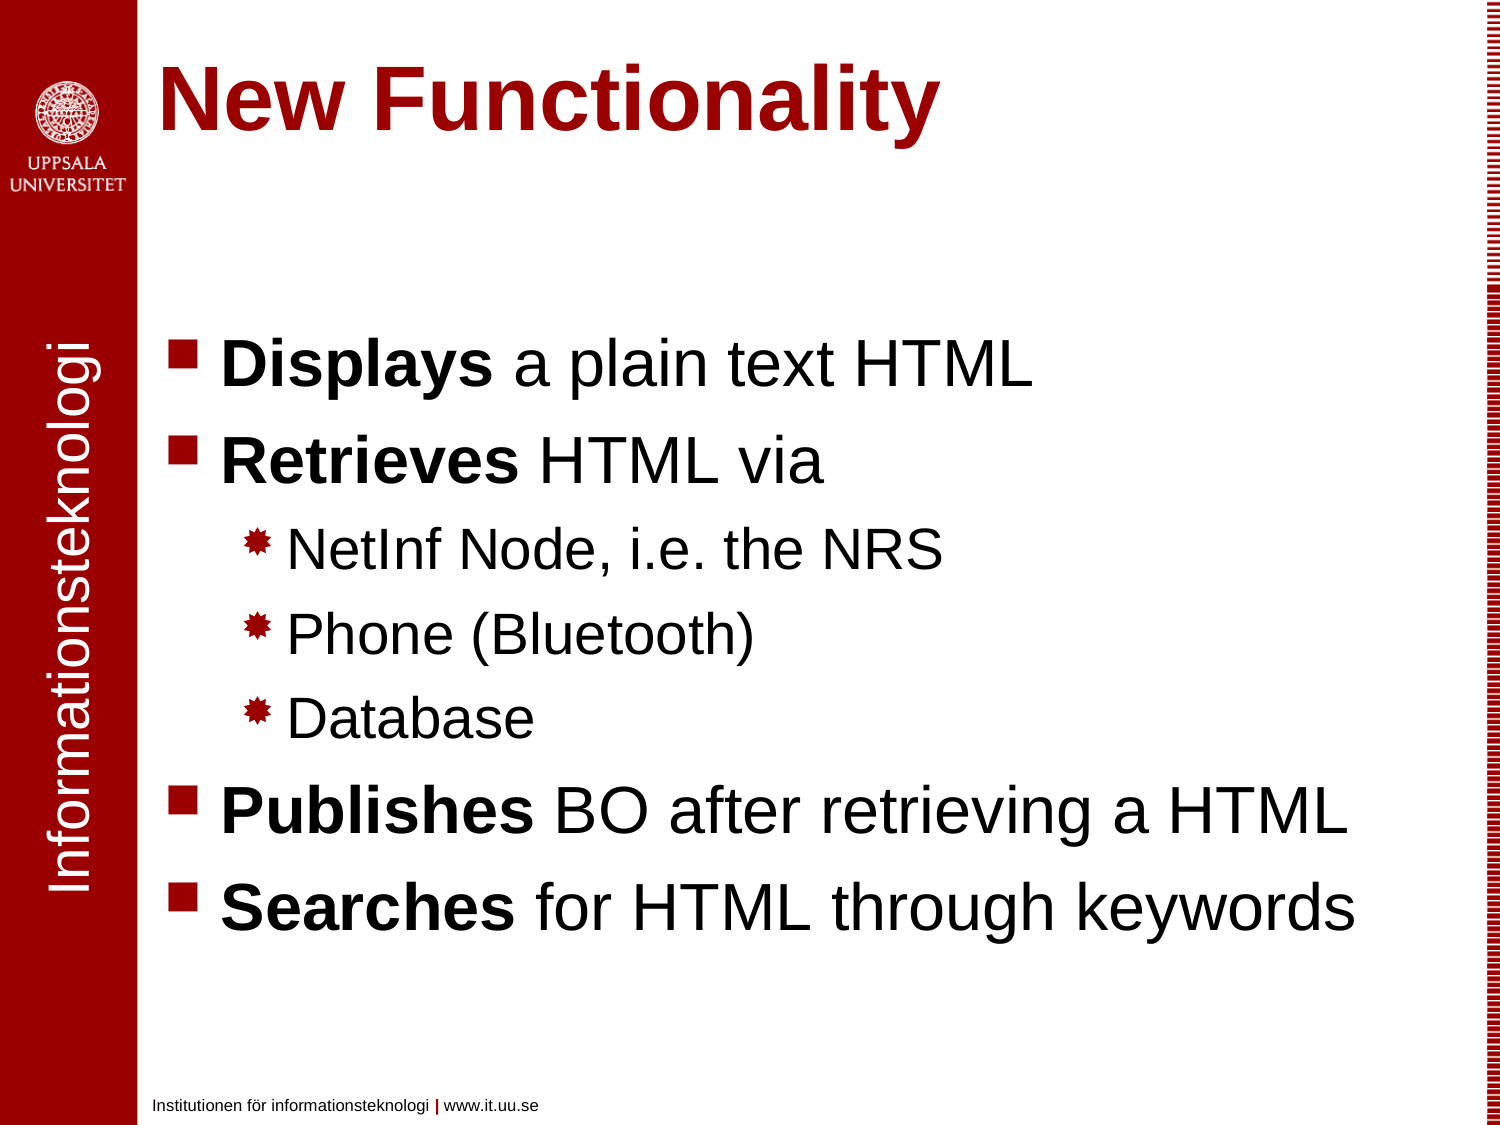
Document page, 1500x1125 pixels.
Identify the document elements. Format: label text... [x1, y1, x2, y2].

picture [5, 76, 131, 200]
title New Functionality [142, 31, 1482, 267]
list Displays a plain text HTML Retrieves HTML via NetInf Node, i.e. the NRS Phone (Bluetooth) Database Publishes BO after retrieving a HTML Searches for HTML through keywords [149, 312, 1481, 1063]
picture [1487, 0, 1500, 1125]
